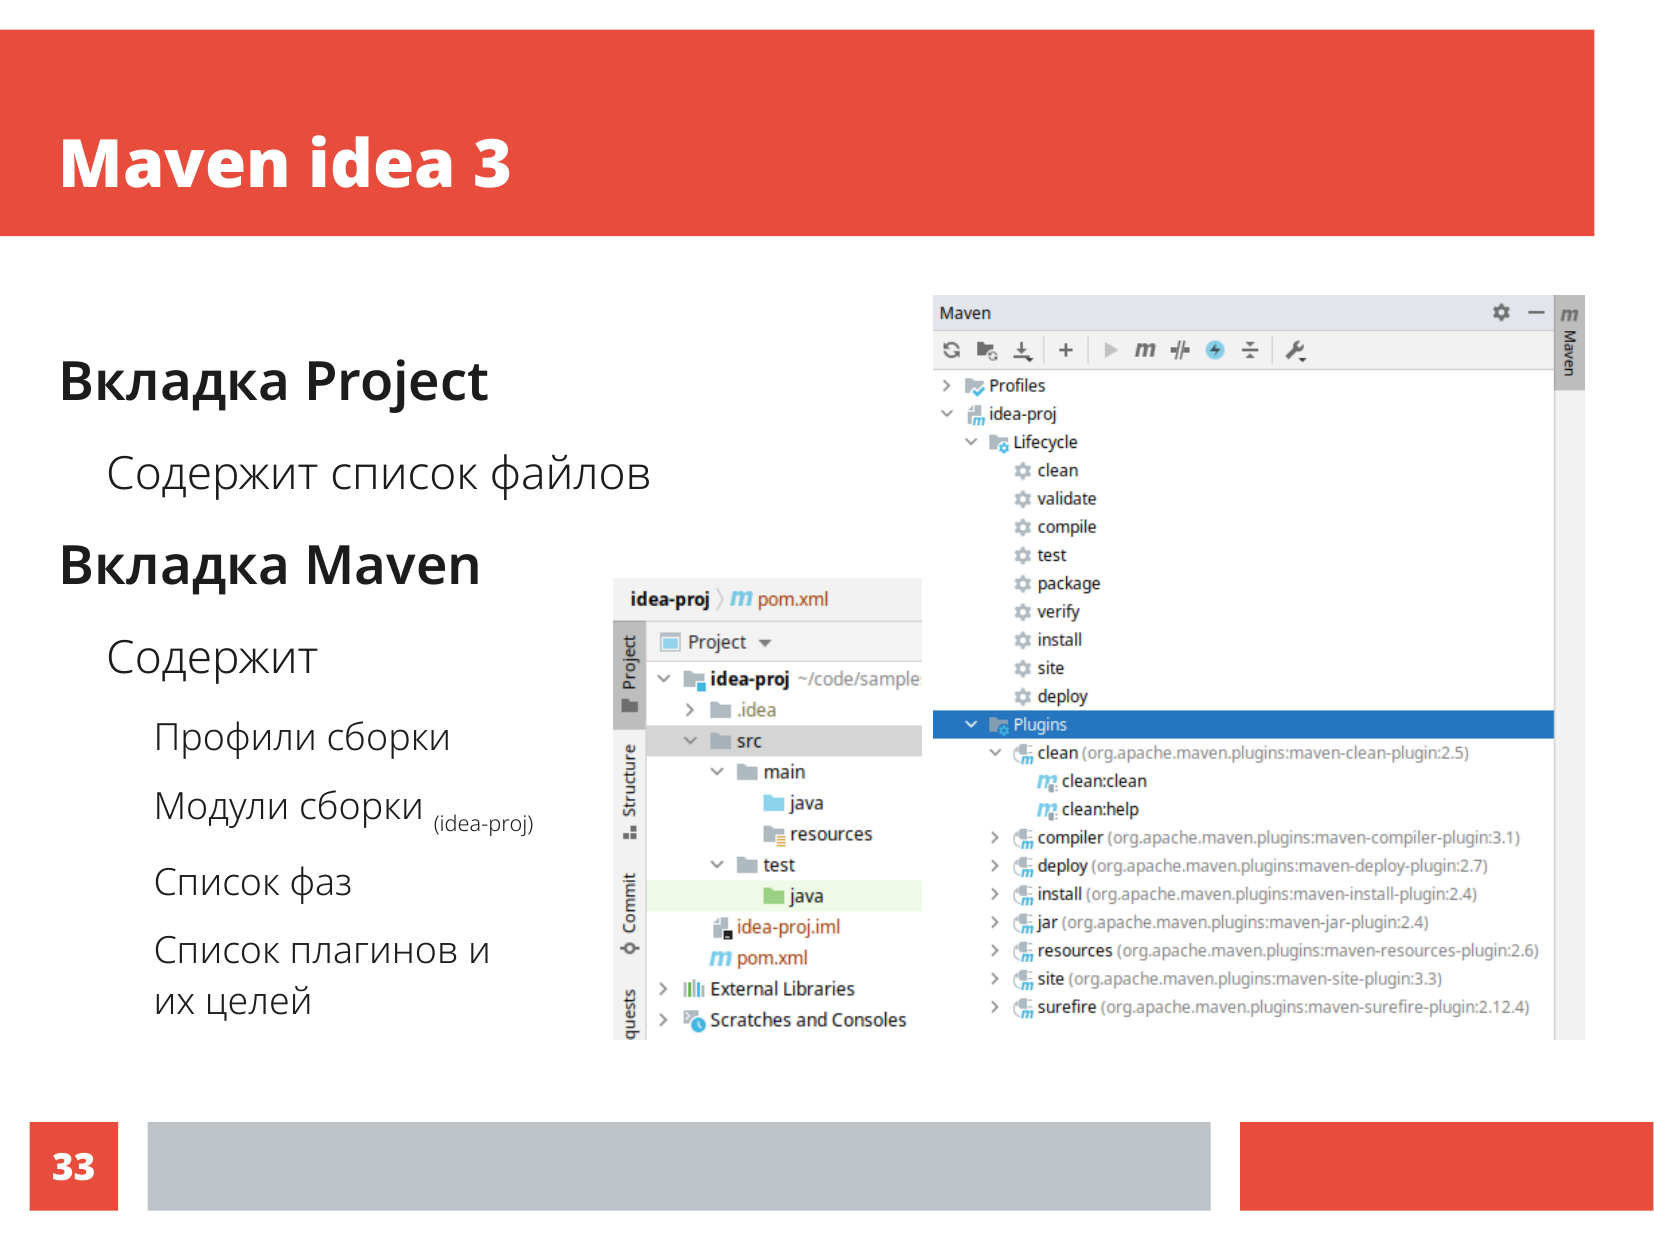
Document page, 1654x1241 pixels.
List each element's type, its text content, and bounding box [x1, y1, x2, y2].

title Maven idea 3 [59, 59, 1595, 207]
picture [613, 578, 922, 1040]
picture [933, 295, 1585, 1040]
list Вкладка Project Содержит список файлов Вкладка Maven Содержит Профили сборки Модули сборки (idea-proj) Список фаз Список плагинов и их целей [59, 342, 794, 1111]
